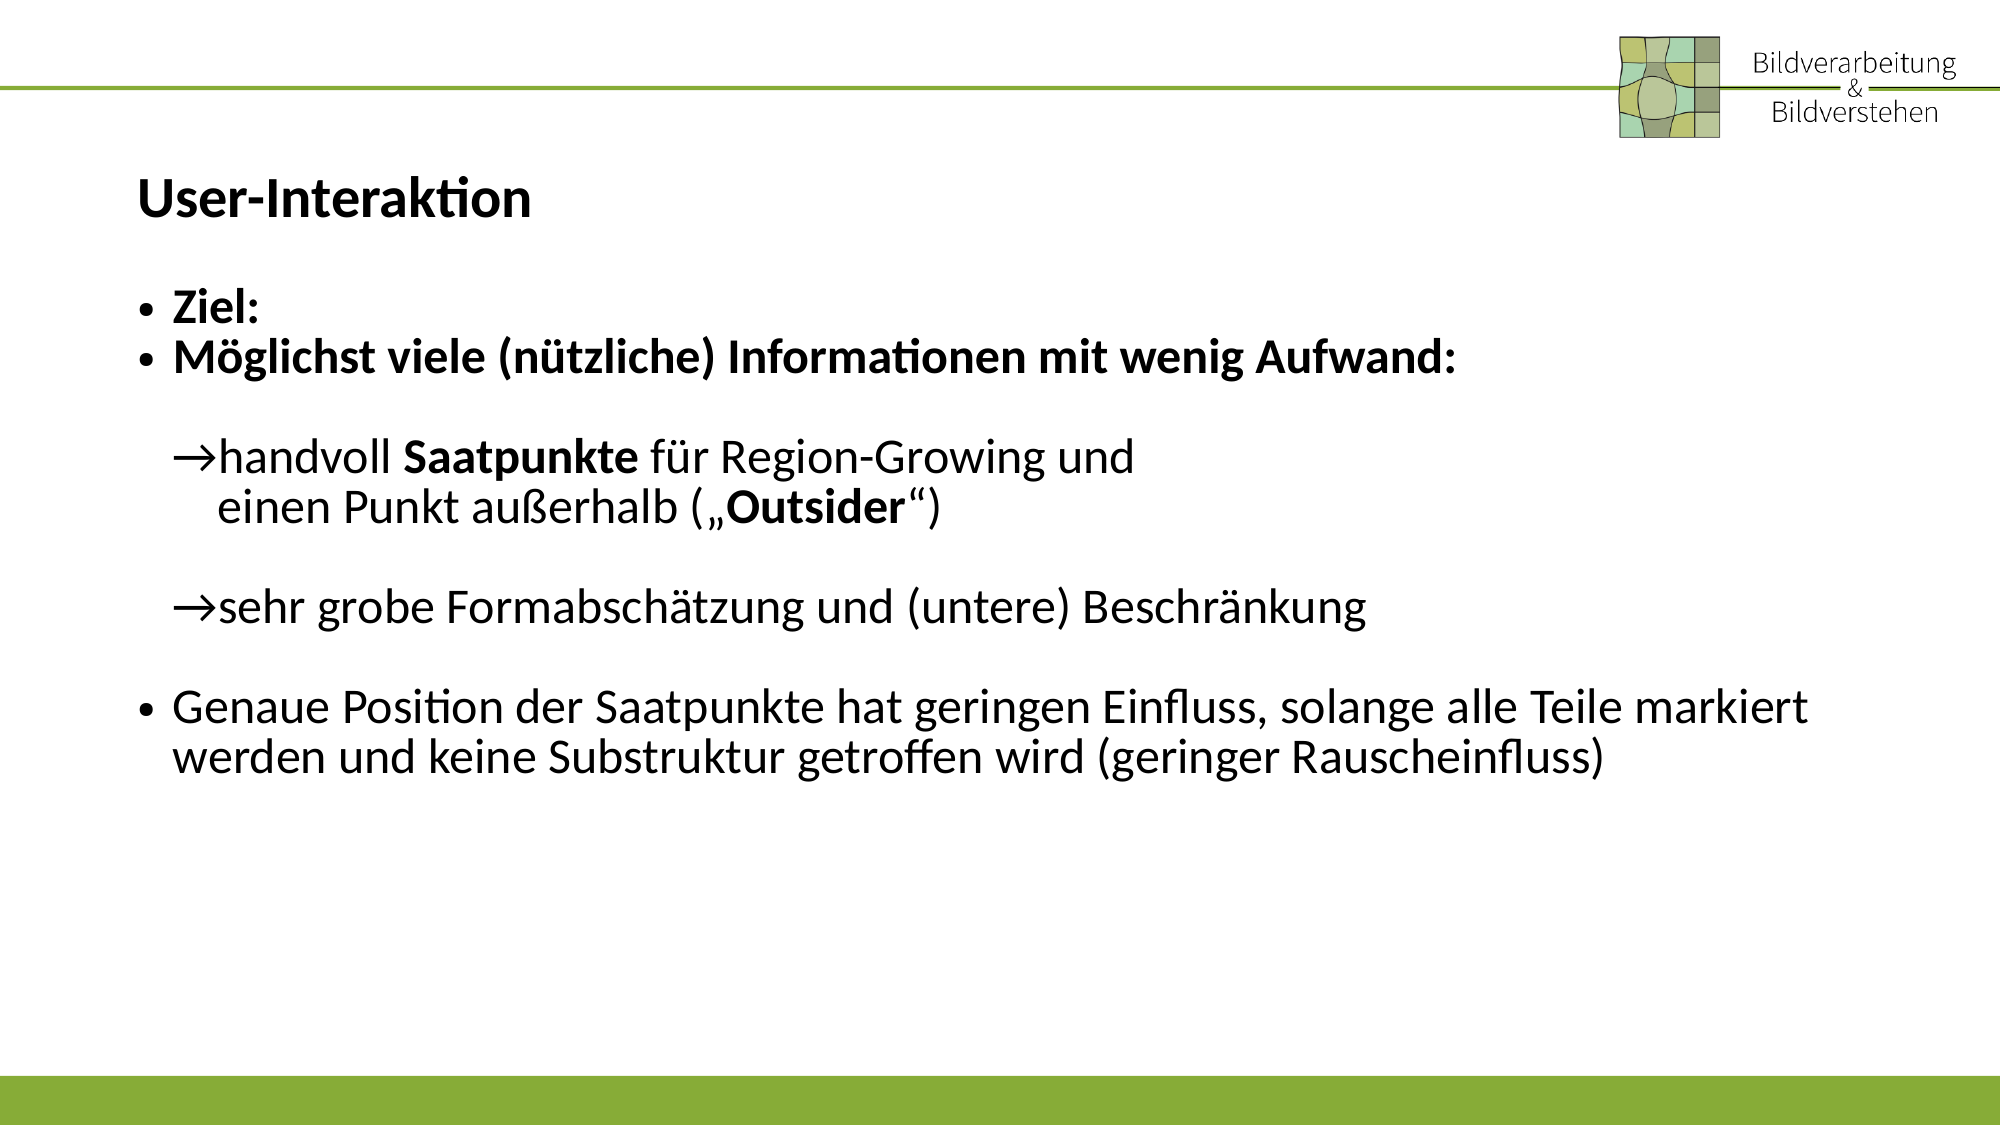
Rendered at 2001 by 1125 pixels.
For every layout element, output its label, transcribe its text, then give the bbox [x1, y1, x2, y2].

picture [1618, 36, 2000, 138]
subtitle Ziel: Möglichst viele (nützliche) Informationen mit wenig Aufwand: →handvoll Saatpunkte für Region-Growing und einen Punkt außerhalb („Outsider“) →sehr grobe Formabschätzung und (untere) Beschränkung Genaue Position der Saatpunkte hat geringen Einfluss, solange alle Teile markiert werden und keine Substruktur getroffen wird (geringer Rauscheinfluss) [137, 286, 1863, 1001]
title User-Interaktion [137, 153, 1863, 251]
